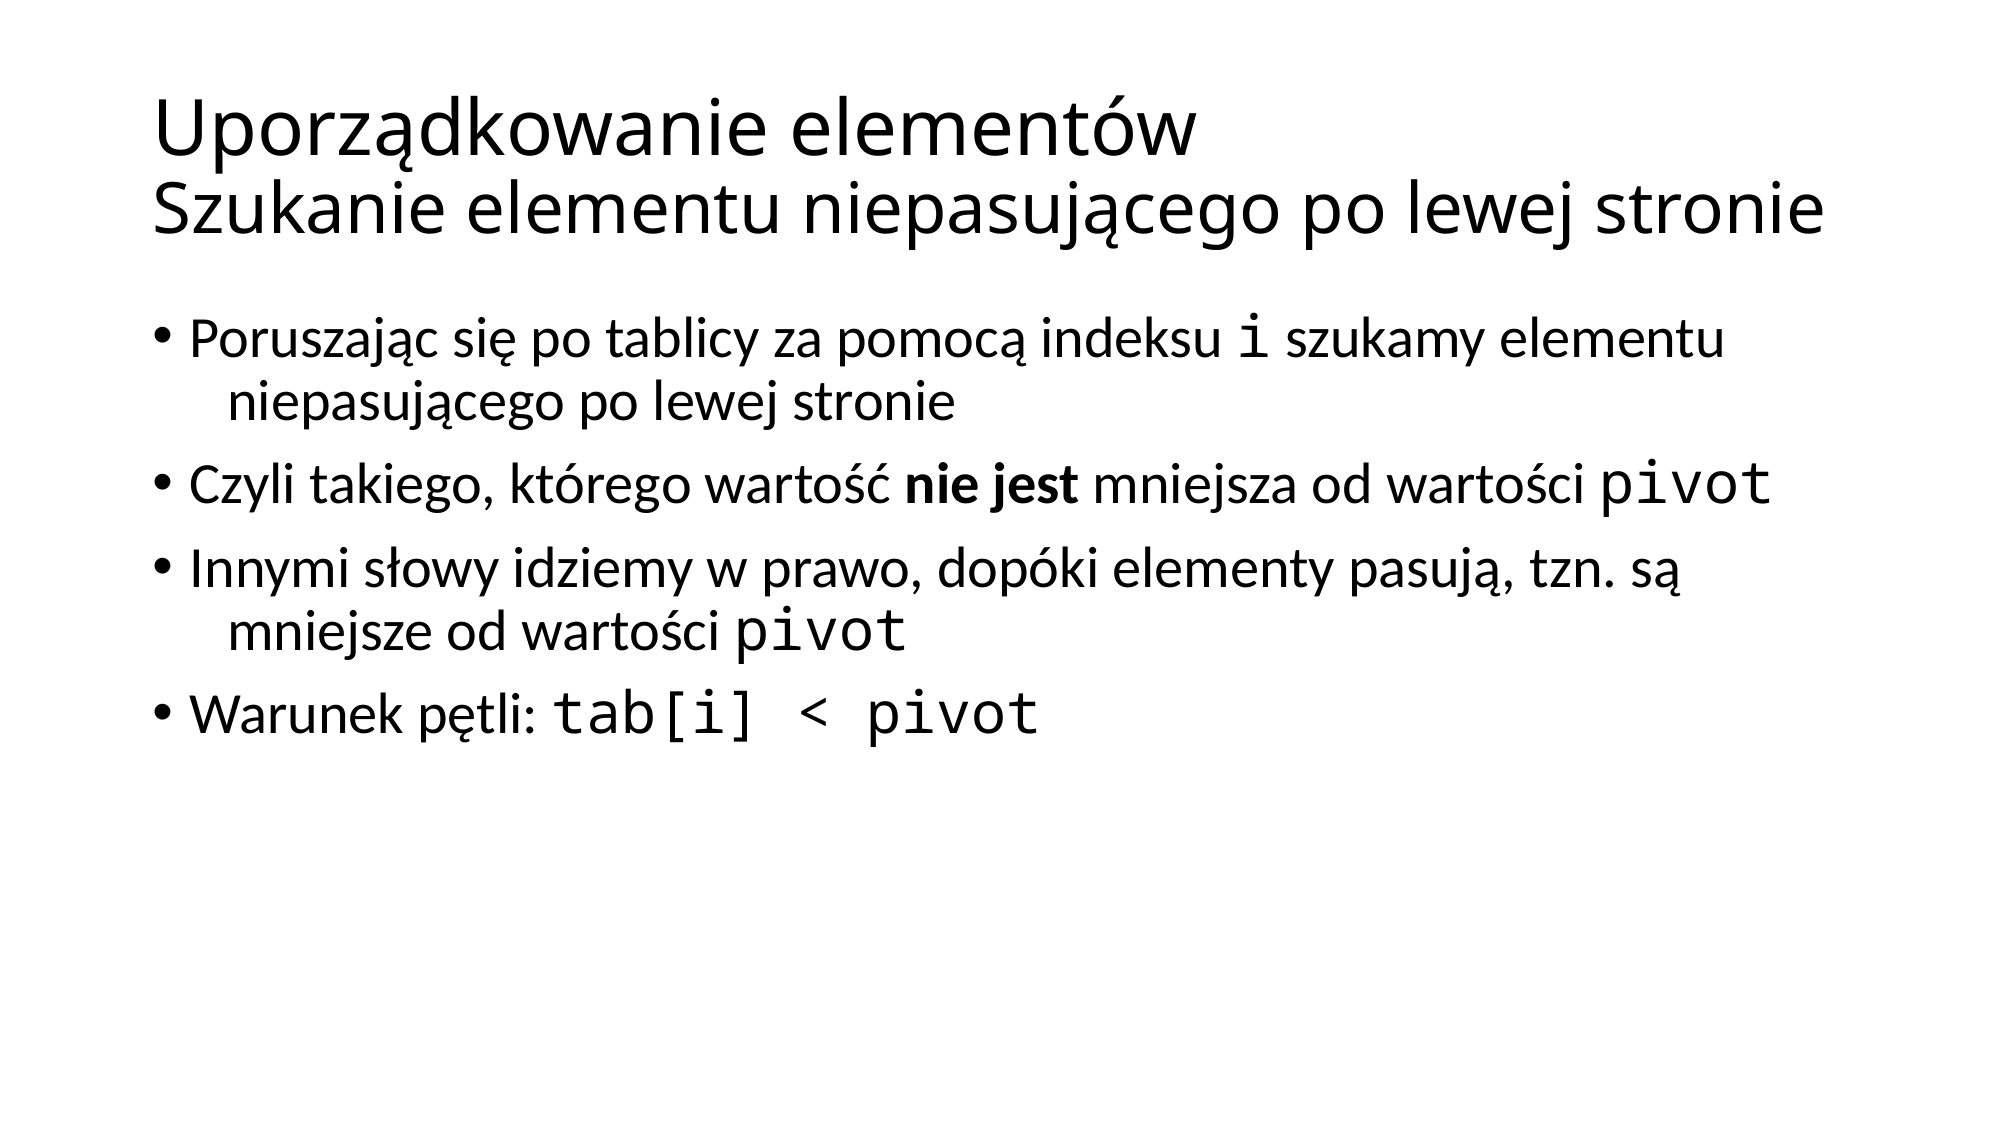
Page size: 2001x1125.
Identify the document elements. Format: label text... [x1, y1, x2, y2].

title Uporządkowanie elementów Szukanie elementu niepasującego po lewej stronie [137, 59, 1863, 278]
list Poruszając się po tablicy za pomocą indeksu i szukamy elementu niepasującego po lewej stronie Czyli takiego, którego wartość nie jest mniejsza od wartości pivot Innymi słowy idziemy w prawo, dopóki elementy pasują, tzn. są mniejsze od wartości pivot Warunek pętli: tab[i] < pivot [137, 299, 1863, 1014]
